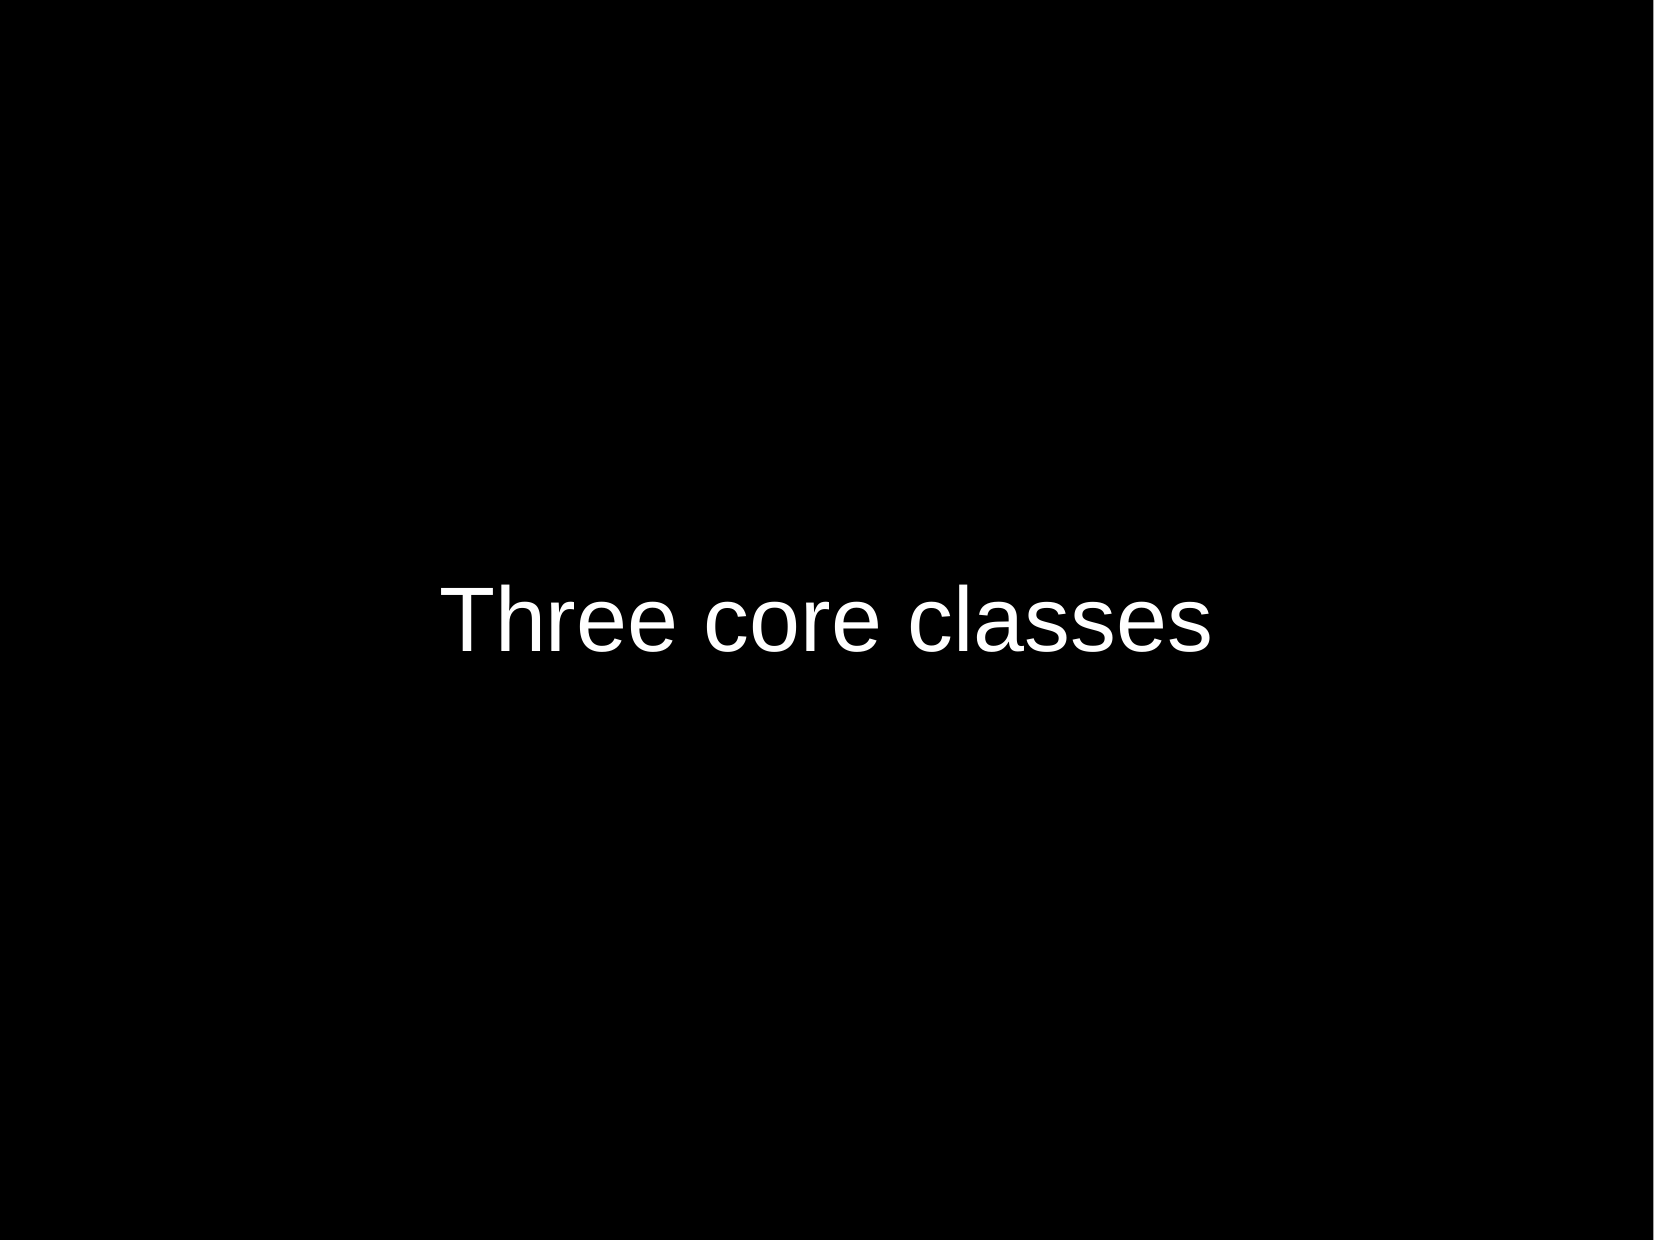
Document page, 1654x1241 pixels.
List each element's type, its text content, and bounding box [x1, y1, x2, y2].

title Three core classes [82, 516, 1571, 724]
